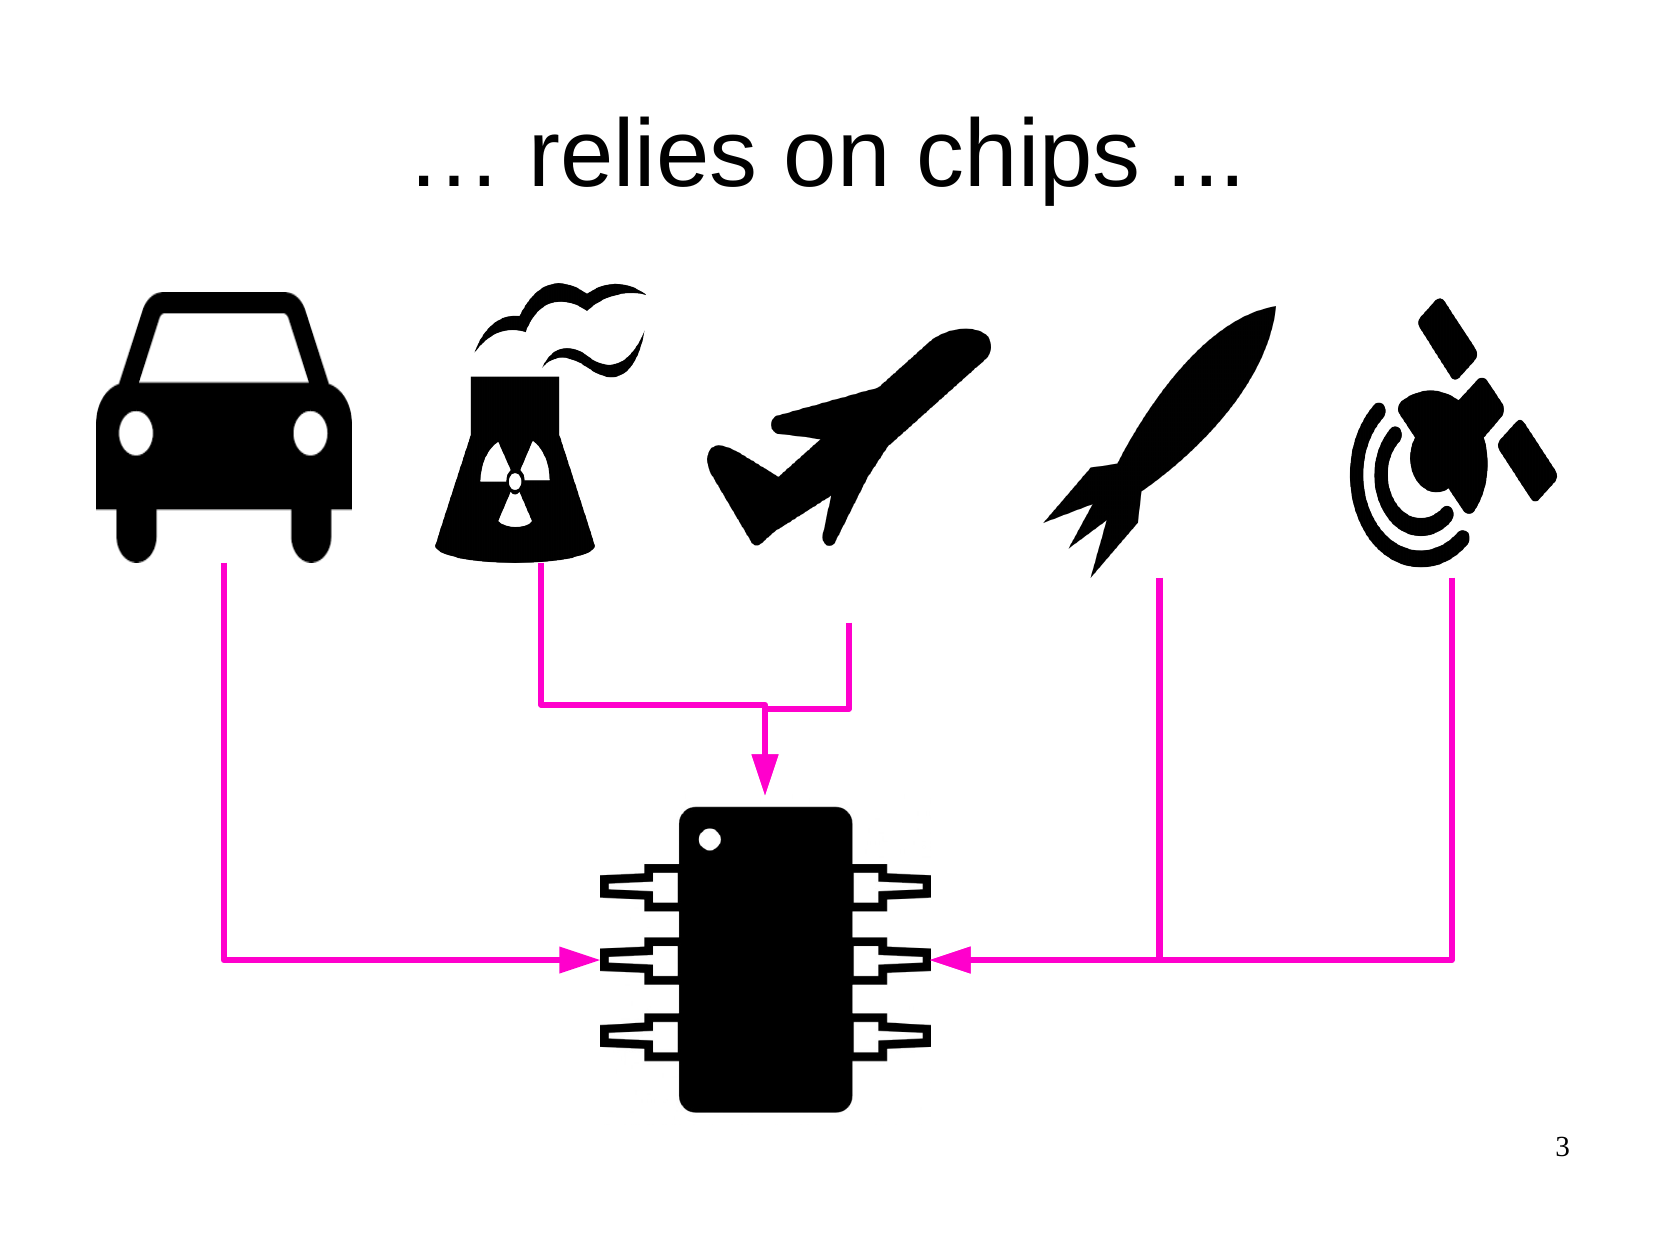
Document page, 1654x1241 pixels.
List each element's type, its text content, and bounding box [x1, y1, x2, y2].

title … relies on chips ... [82, 49, 1571, 257]
picture [435, 283, 648, 563]
picture [600, 794, 931, 1126]
picture [1343, 293, 1561, 578]
picture [96, 292, 352, 563]
picture [707, 251, 991, 623]
picture [1043, 306, 1276, 578]
